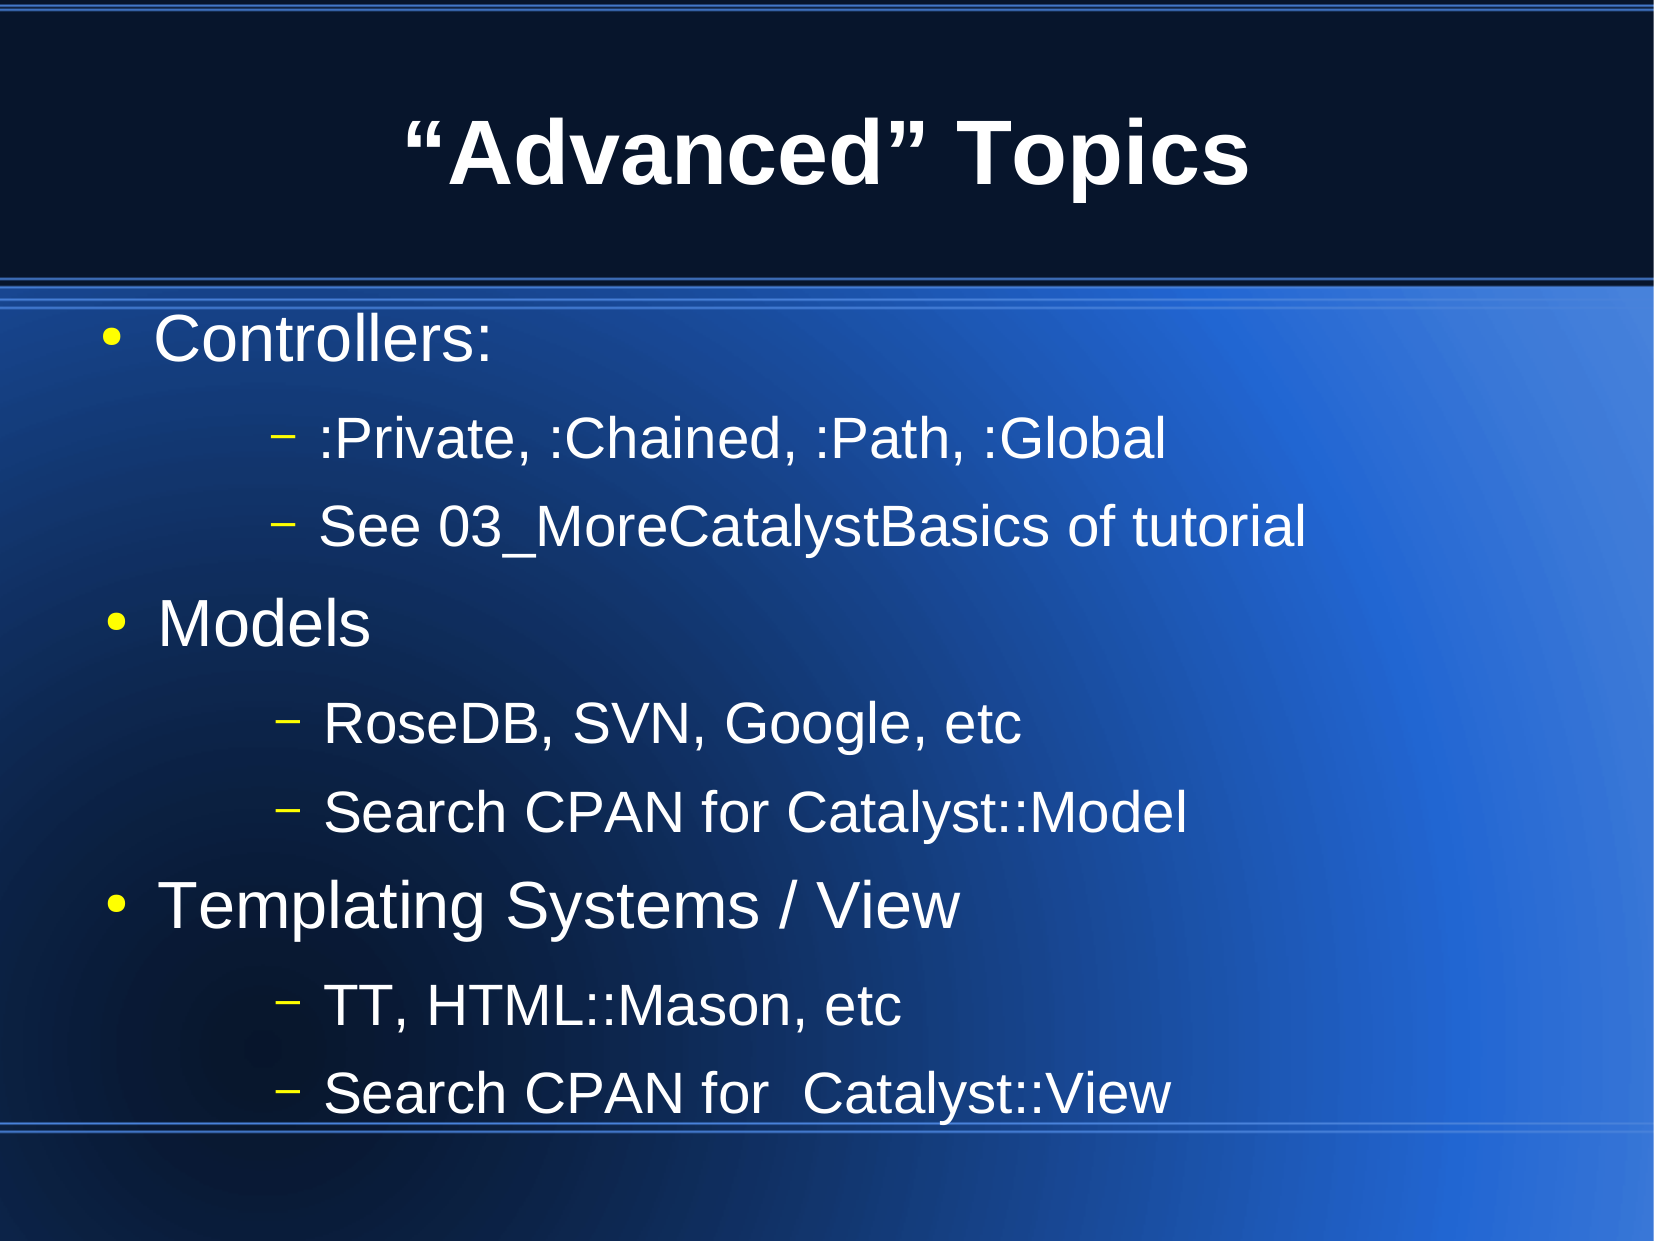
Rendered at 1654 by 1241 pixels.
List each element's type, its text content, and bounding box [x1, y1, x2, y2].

title “Advanced” Topics [82, 49, 1571, 257]
list Controllers: :Private, :Chained, :Path, :Global See 03_MoreCatalystBasics of tutorial [82, 301, 1571, 561]
picture [0, 0, 1654, 1241]
list Models RoseDB, SVN, Google, etc Search CPAN for Catalyst::Model Templating Systems / View TT, HTML::Mason, etc Search CPAN for Catalyst::View [86, 586, 1576, 1126]
